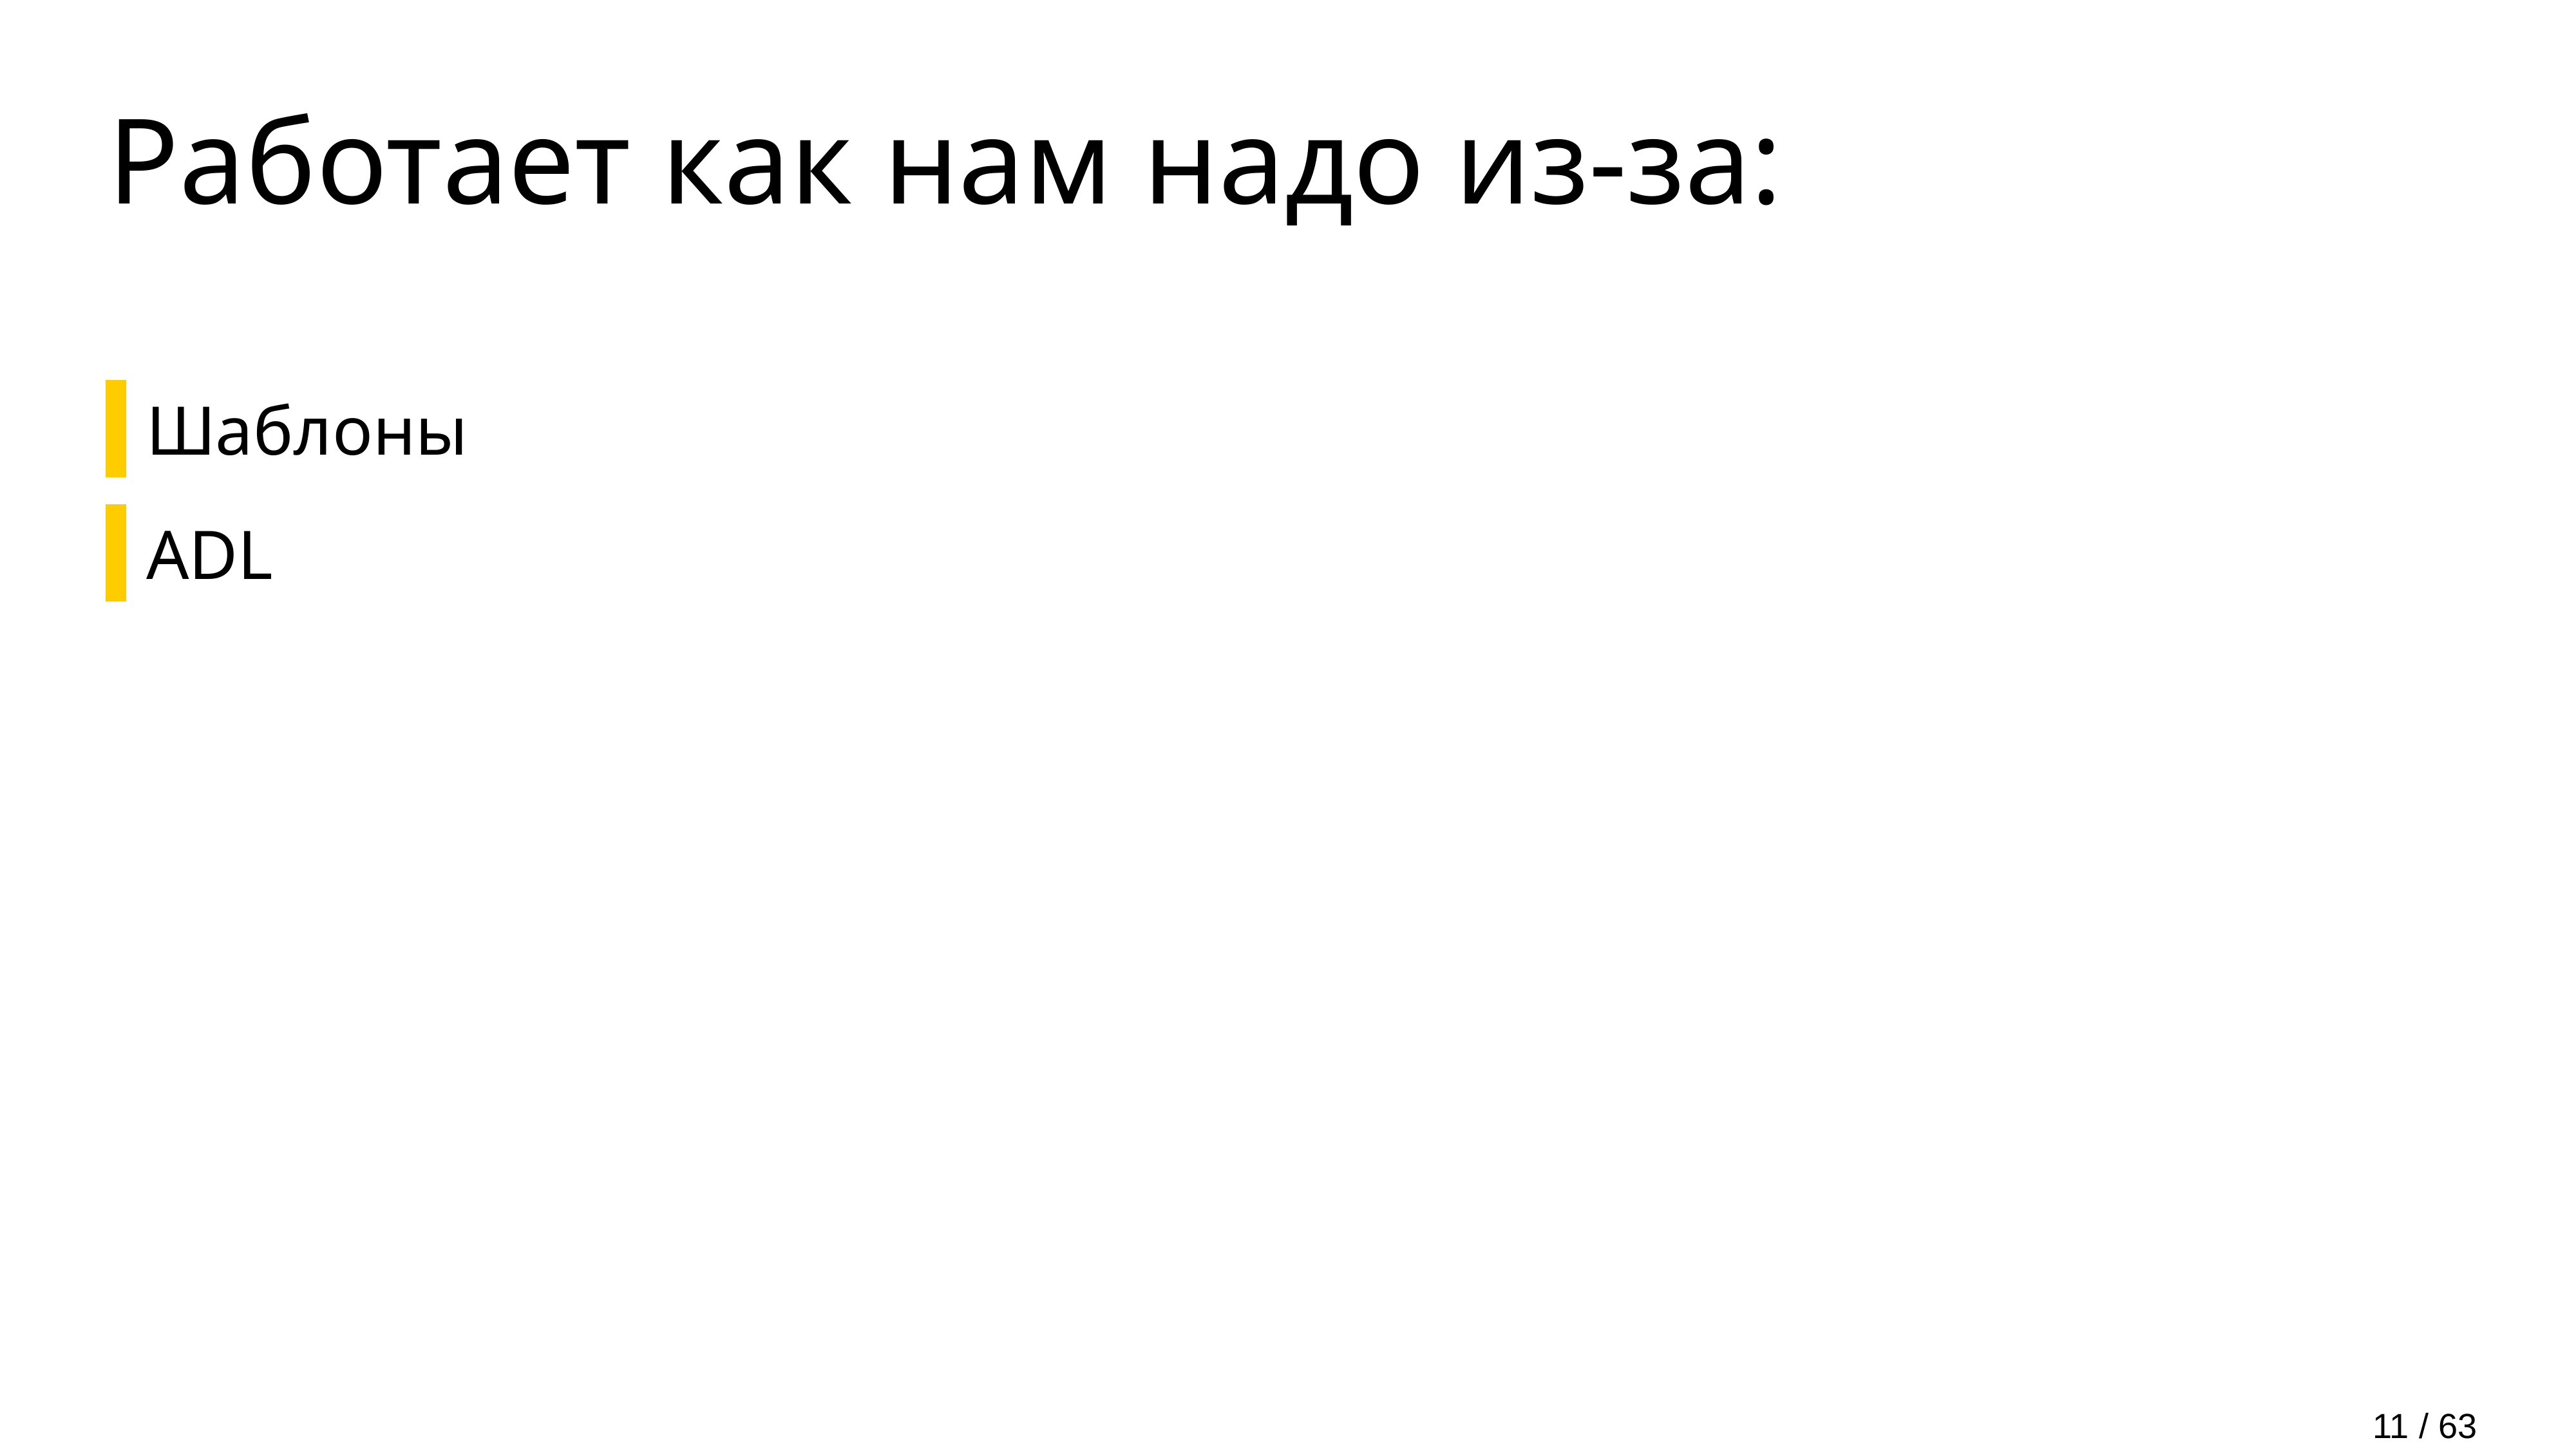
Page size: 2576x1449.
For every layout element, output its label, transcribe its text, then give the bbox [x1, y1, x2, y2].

text_box Шаблоны ADL [96, 364, 2512, 1419]
text_box <number> / 63 [2363, 1402, 2576, 1449]
title Работает как нам надо из-за: [108, 80, 2468, 242]
